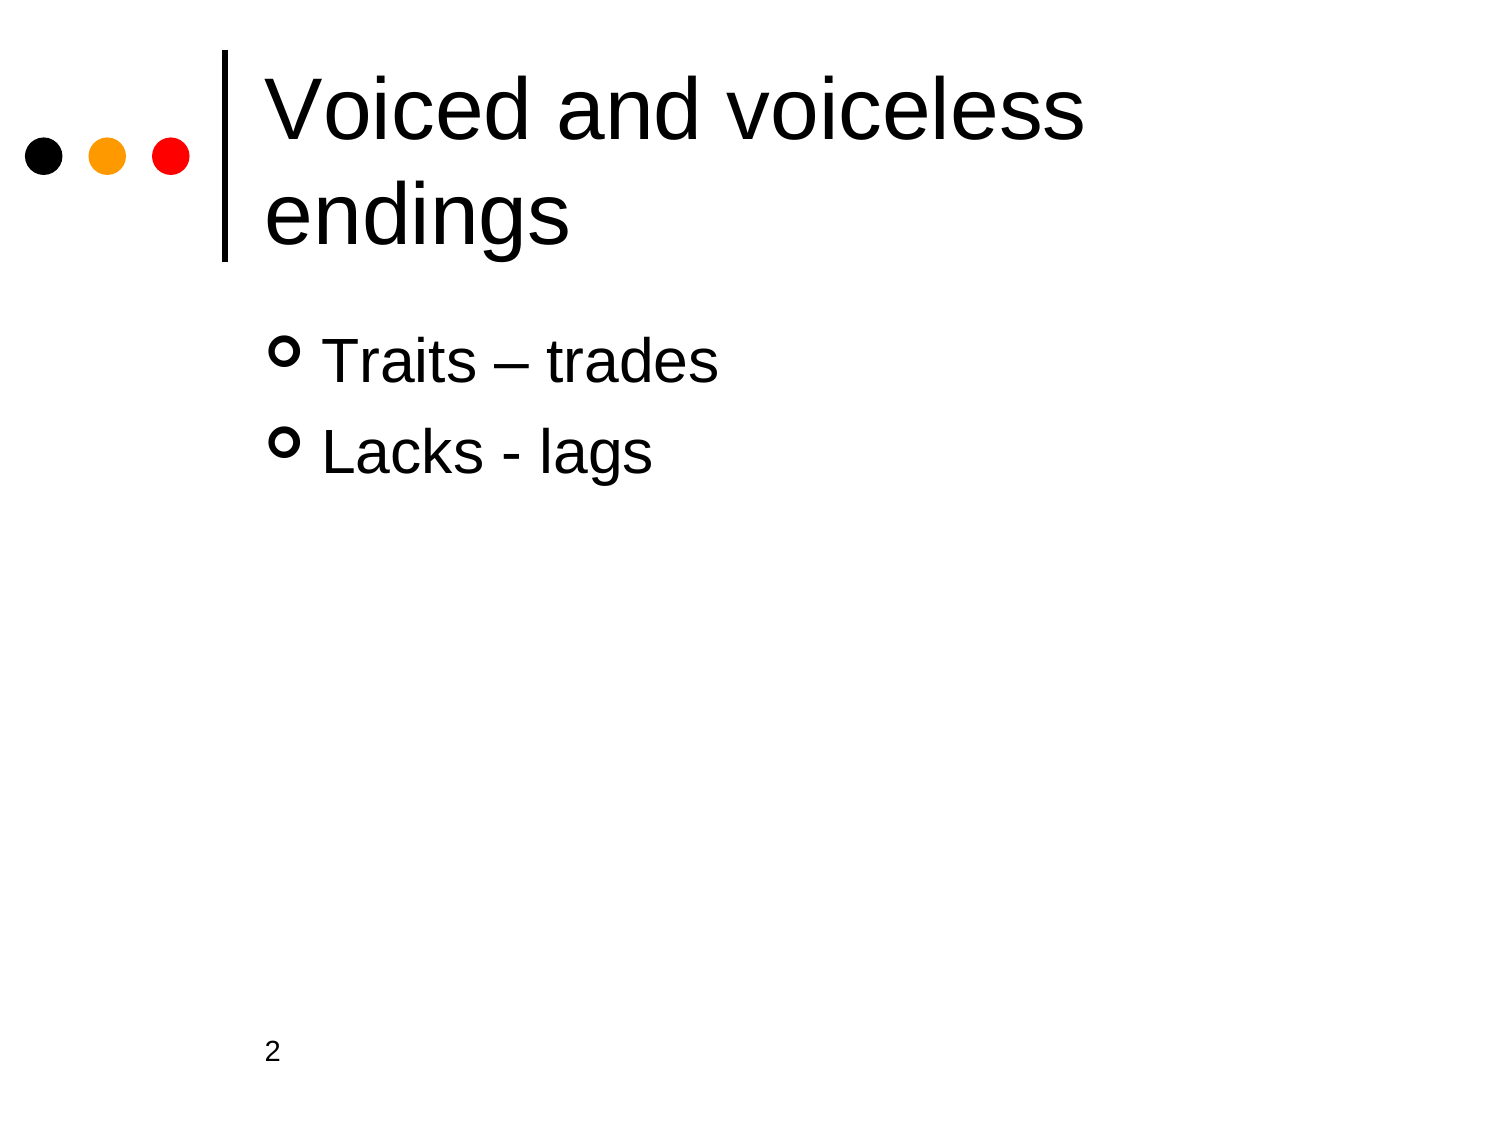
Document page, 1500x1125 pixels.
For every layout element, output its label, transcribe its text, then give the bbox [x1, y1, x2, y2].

text_box <number> [249, 1025, 463, 1101]
title Voiced and voiceless endings [249, 31, 1401, 282]
list Traits – trades Lacks - lags [249, 312, 1401, 988]
